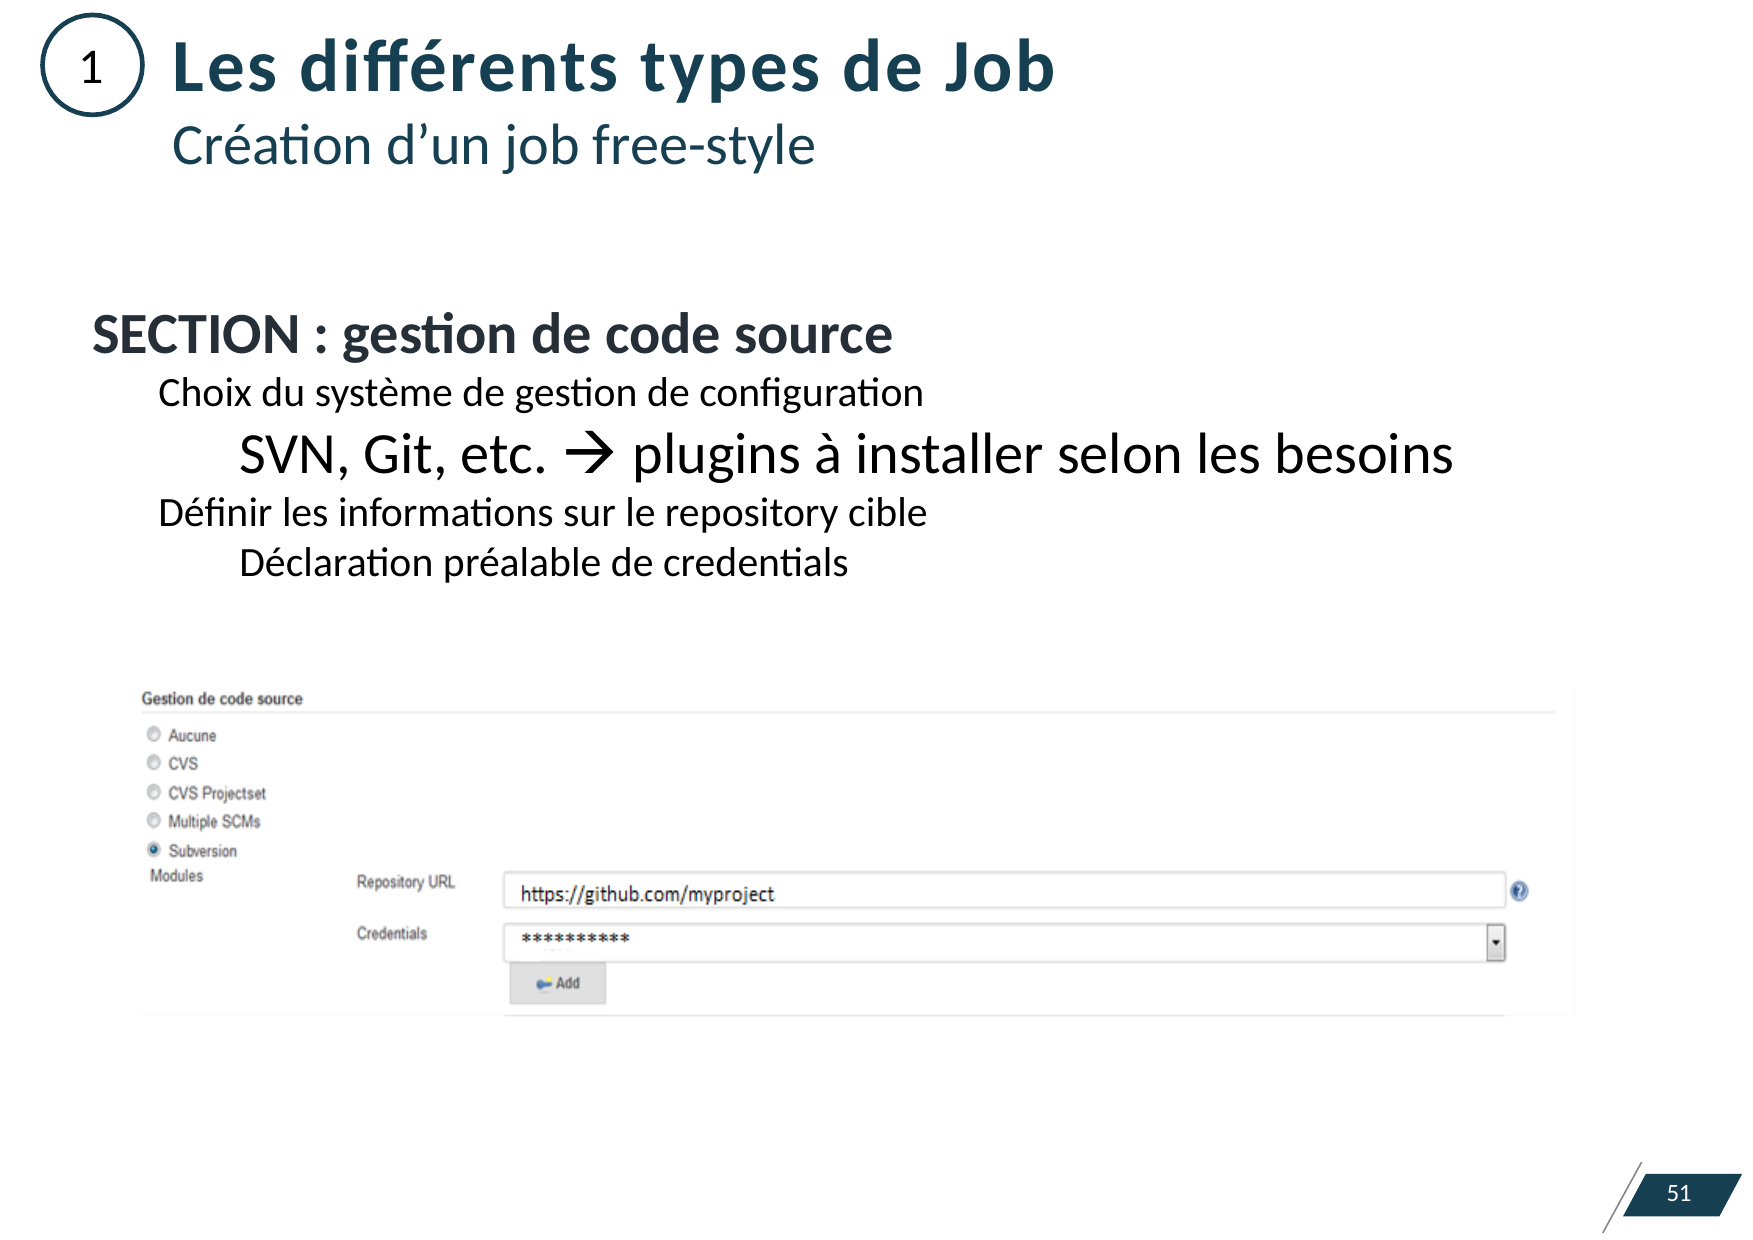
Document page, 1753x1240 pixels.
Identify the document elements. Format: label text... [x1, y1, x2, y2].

text_box 1 [76, 31, 109, 94]
text_box 51 [1638, 1169, 1707, 1215]
title Les différents types de Job Création d’un job free-style [172, 16, 1580, 178]
text_box SECTION : gestion de code source Choix du système de gestion de configuration SVN, Git, etc.  plugins à installer selon les besoins Définir les informations sur le repository cible Déclaration préalable de credentials [92, 294, 1753, 643]
picture [138, 685, 1579, 1024]
